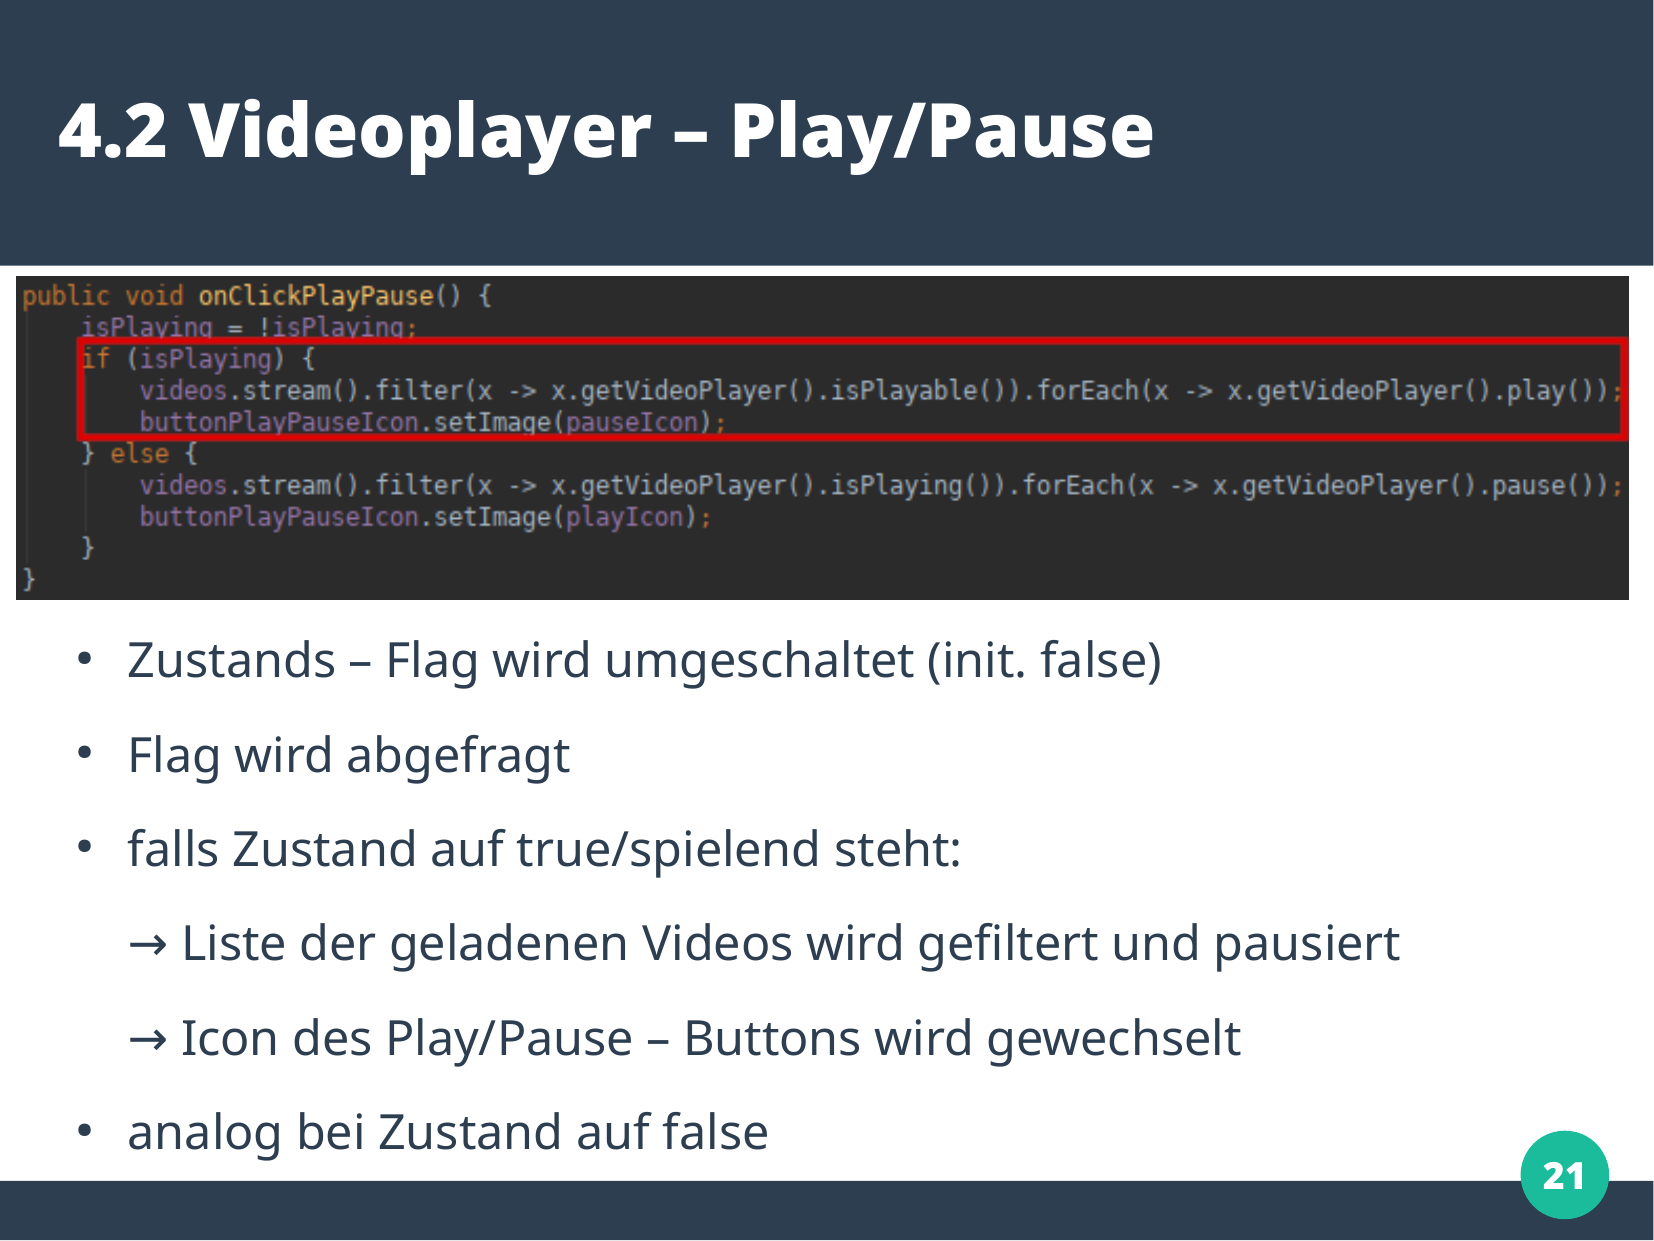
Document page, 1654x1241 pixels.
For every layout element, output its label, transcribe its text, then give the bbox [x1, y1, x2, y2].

picture [16, 276, 1629, 600]
list Zustands – Flag wird umgeschaltet (init. false) Flag wird abgefragt falls Zustand auf true/spielend steht: → Liste der geladenen Videos wird gefiltert und pausiert → Icon des Play/Pause – Buttons wird gewechselt analog bei Zustand auf false [59, 625, 1595, 1170]
title 4.2 Videoplayer – Play/Pause [58, 49, 1595, 207]
